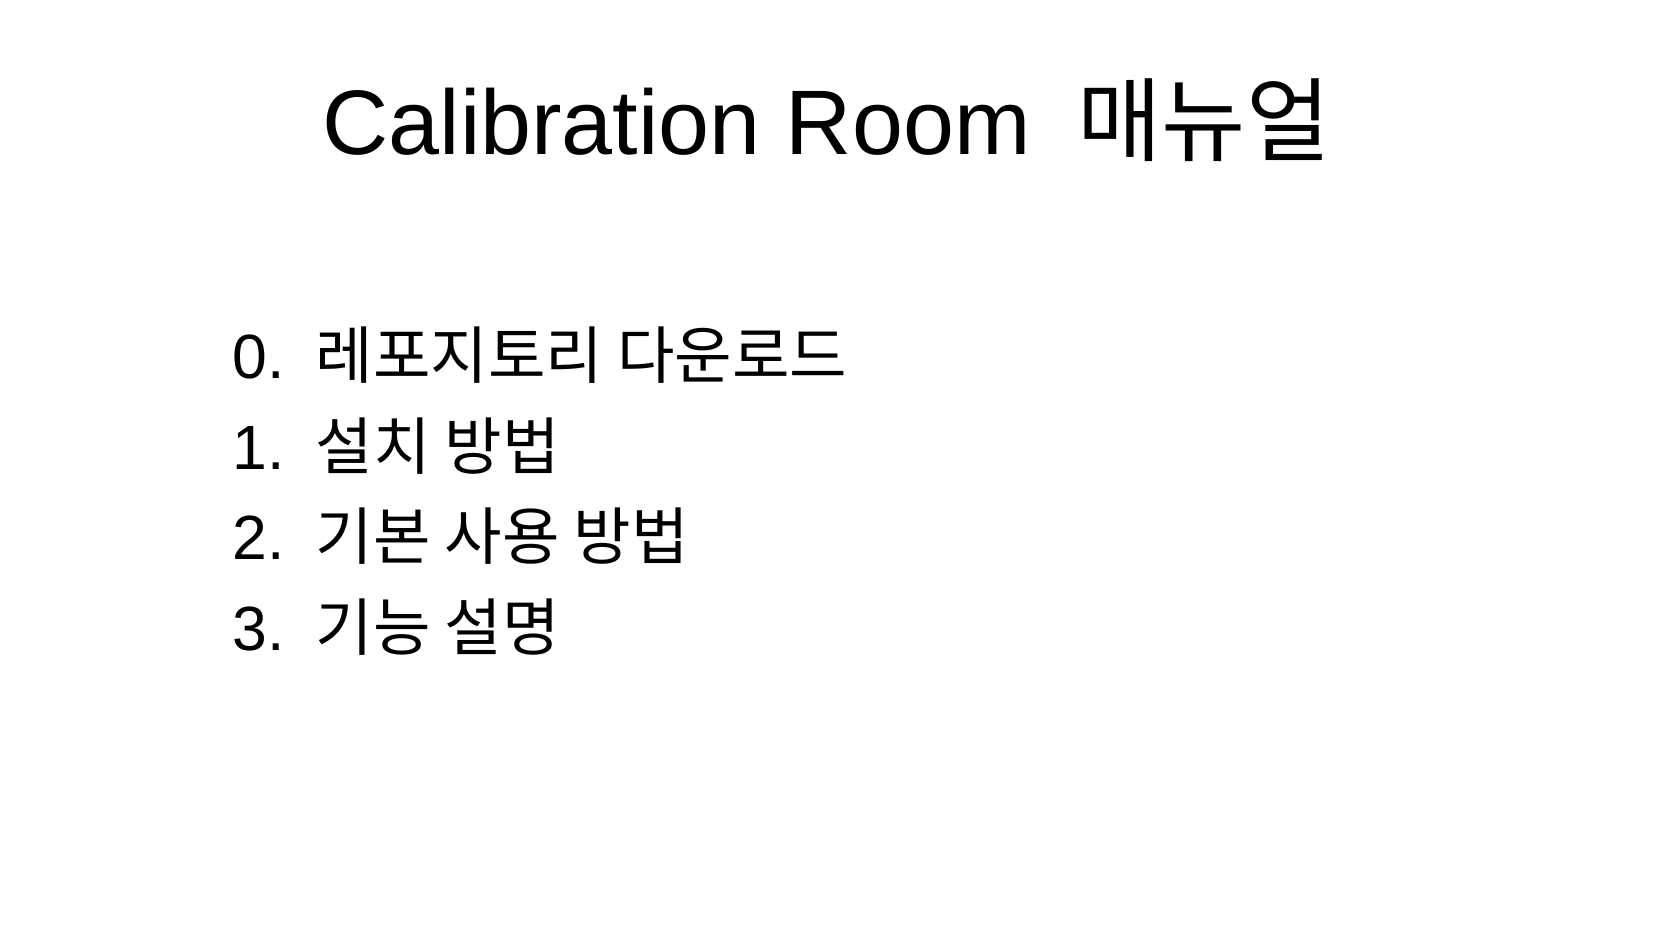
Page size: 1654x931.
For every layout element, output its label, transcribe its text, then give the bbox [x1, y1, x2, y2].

subtitle 0. 레포지토리 다운로드 1. 설치 방법 2. 기본 사용 방법 3. 기능 설명 [82, 217, 1571, 758]
title Calibration Room 매뉴얼 [82, 37, 1571, 193]
